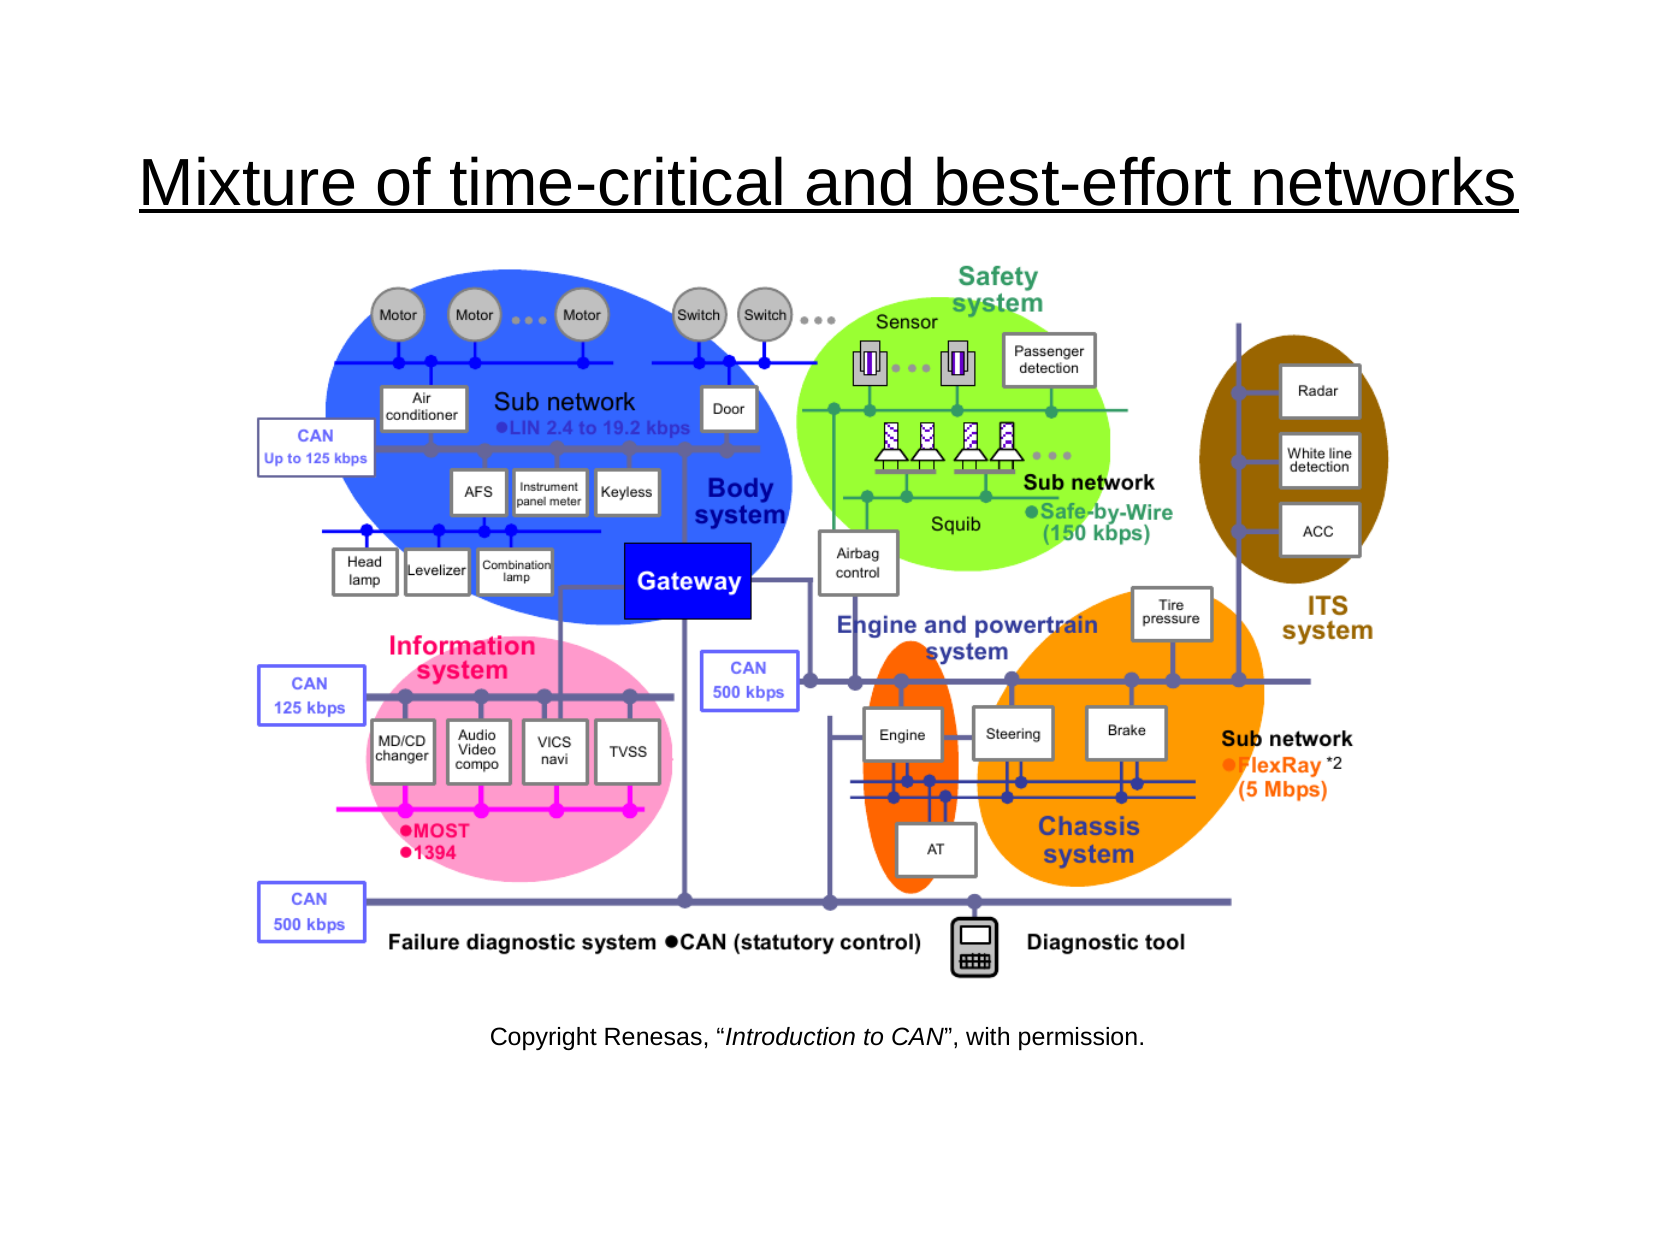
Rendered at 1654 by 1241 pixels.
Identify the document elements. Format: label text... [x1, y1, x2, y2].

text_box Copyright Renesas, “Introduction to CAN”, with permission. [474, 1015, 1161, 1059]
picture [215, 286, 1416, 994]
title Mixture of time-critical and best-effort networks [84, 78, 1573, 286]
